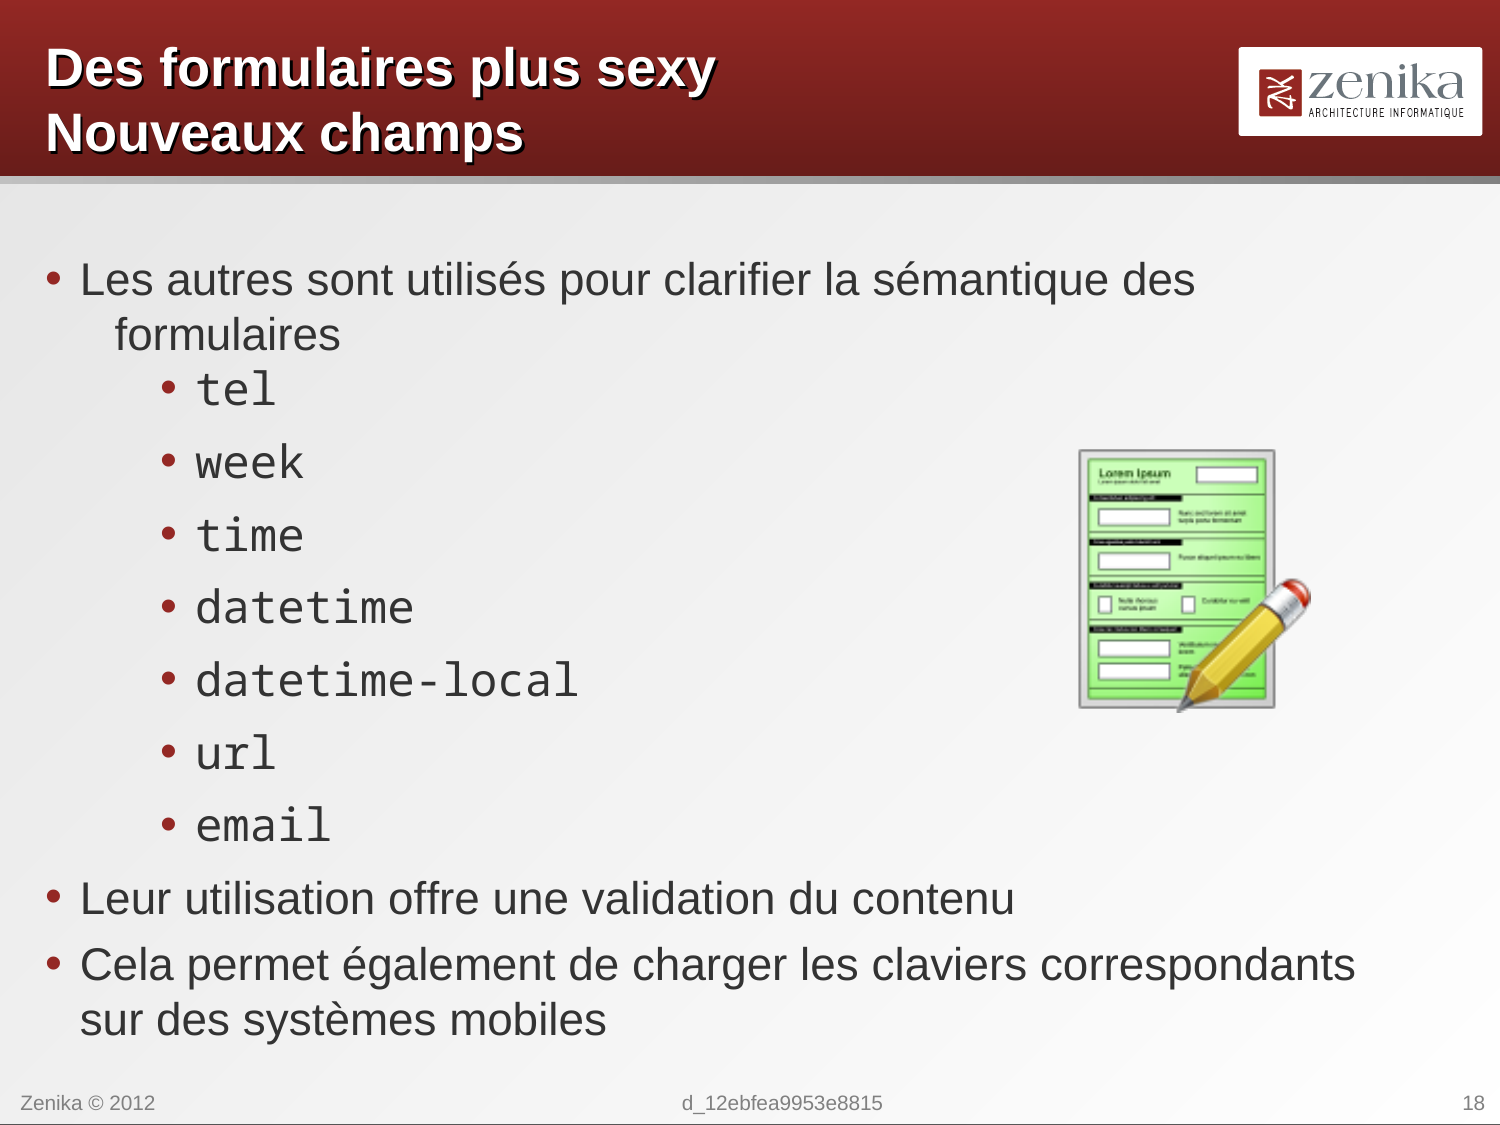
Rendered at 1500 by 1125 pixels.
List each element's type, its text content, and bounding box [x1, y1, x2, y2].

list Les autres sont utilisés pour clarifier la sémantique des formulaires tel week time datetime datetime-local url email Leur utilisation offre une validation du contenu Cela permet également de charger les claviers correspondants sur des systèmes mobiles [45, 249, 1385, 1079]
picture [1257, 58, 1464, 125]
title Des formulaires plus sexy Nouveaux champs [45, 15, 1155, 180]
picture [1044, 446, 1311, 714]
